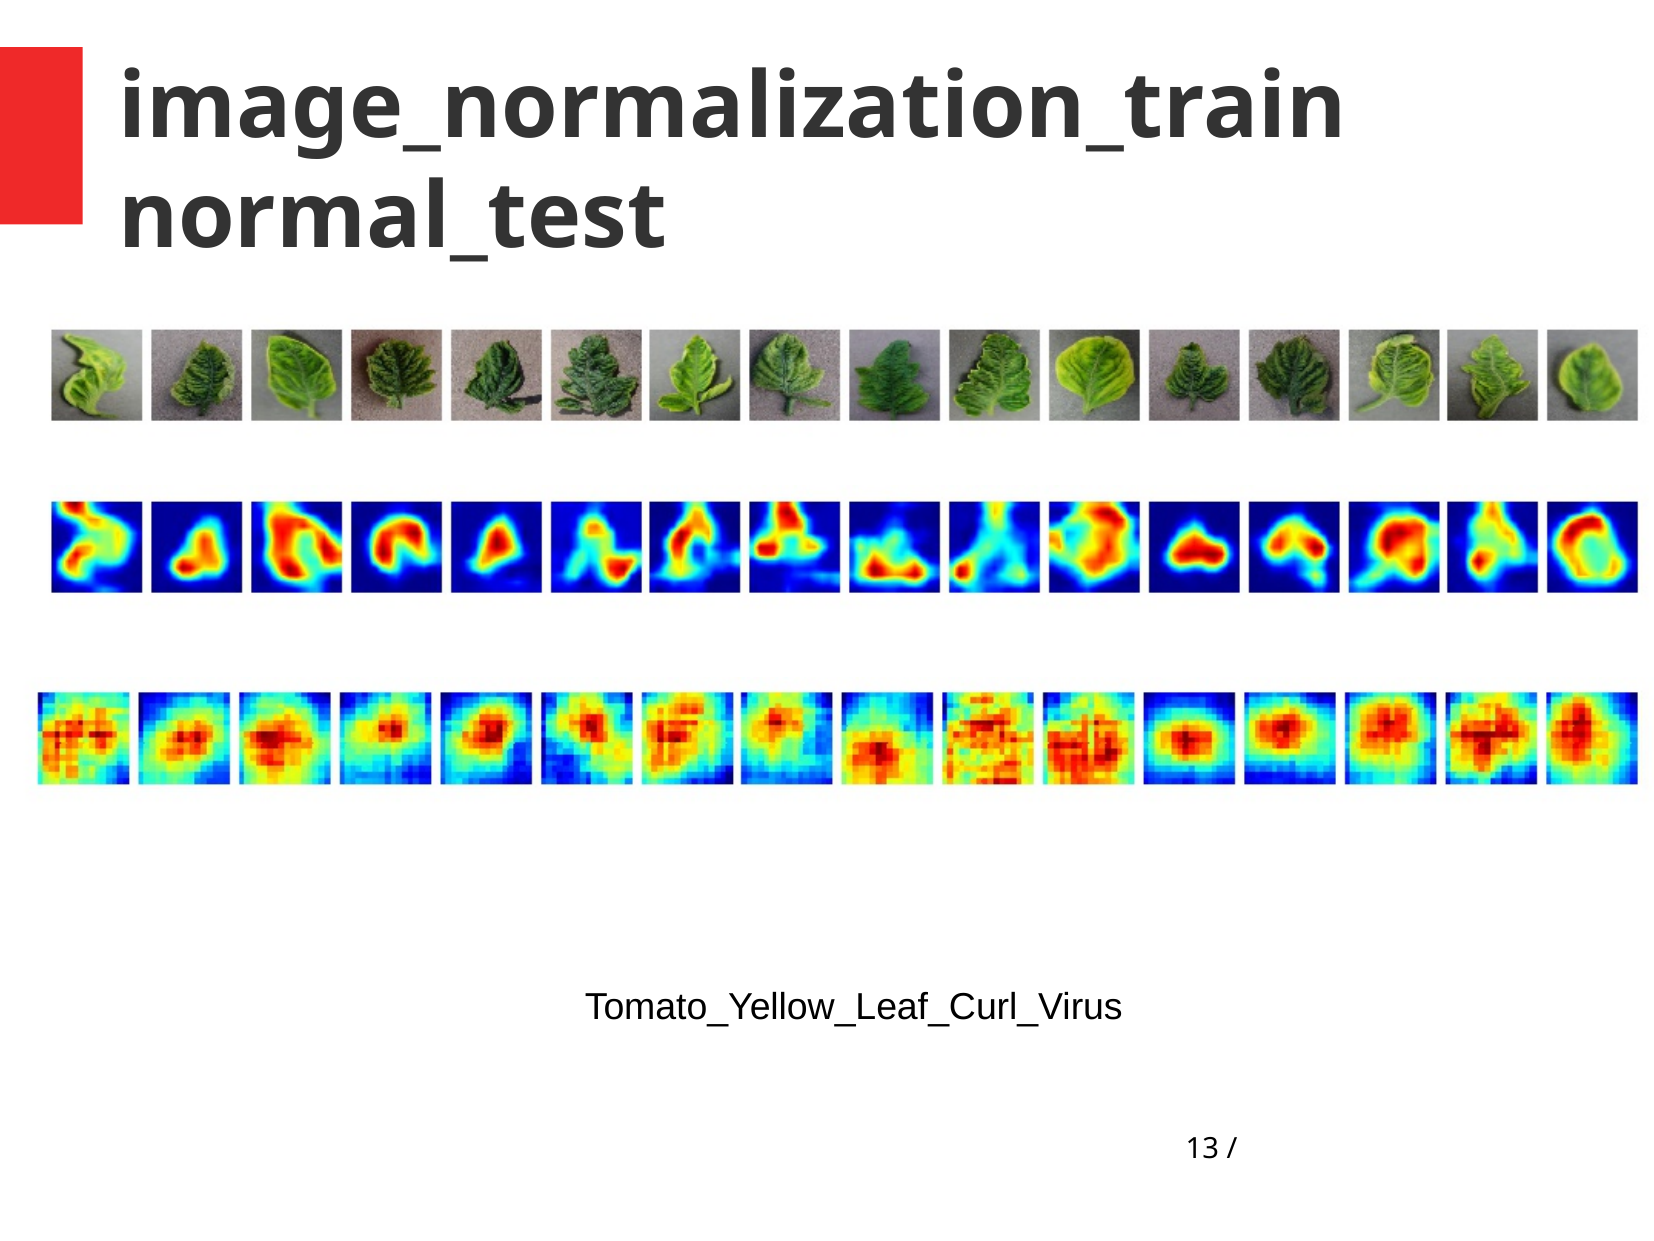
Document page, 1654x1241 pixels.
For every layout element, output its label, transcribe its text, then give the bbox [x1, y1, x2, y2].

picture [1, 485, 1654, 630]
text_box Tomato_Yellow_Leaf_Curl_Virus [570, 978, 1138, 1036]
text_box / [1185, 1129, 1571, 1216]
title image_normalization_train normal_test [118, 45, 1571, 260]
picture [1, 313, 1654, 458]
picture [1, 678, 1654, 822]
